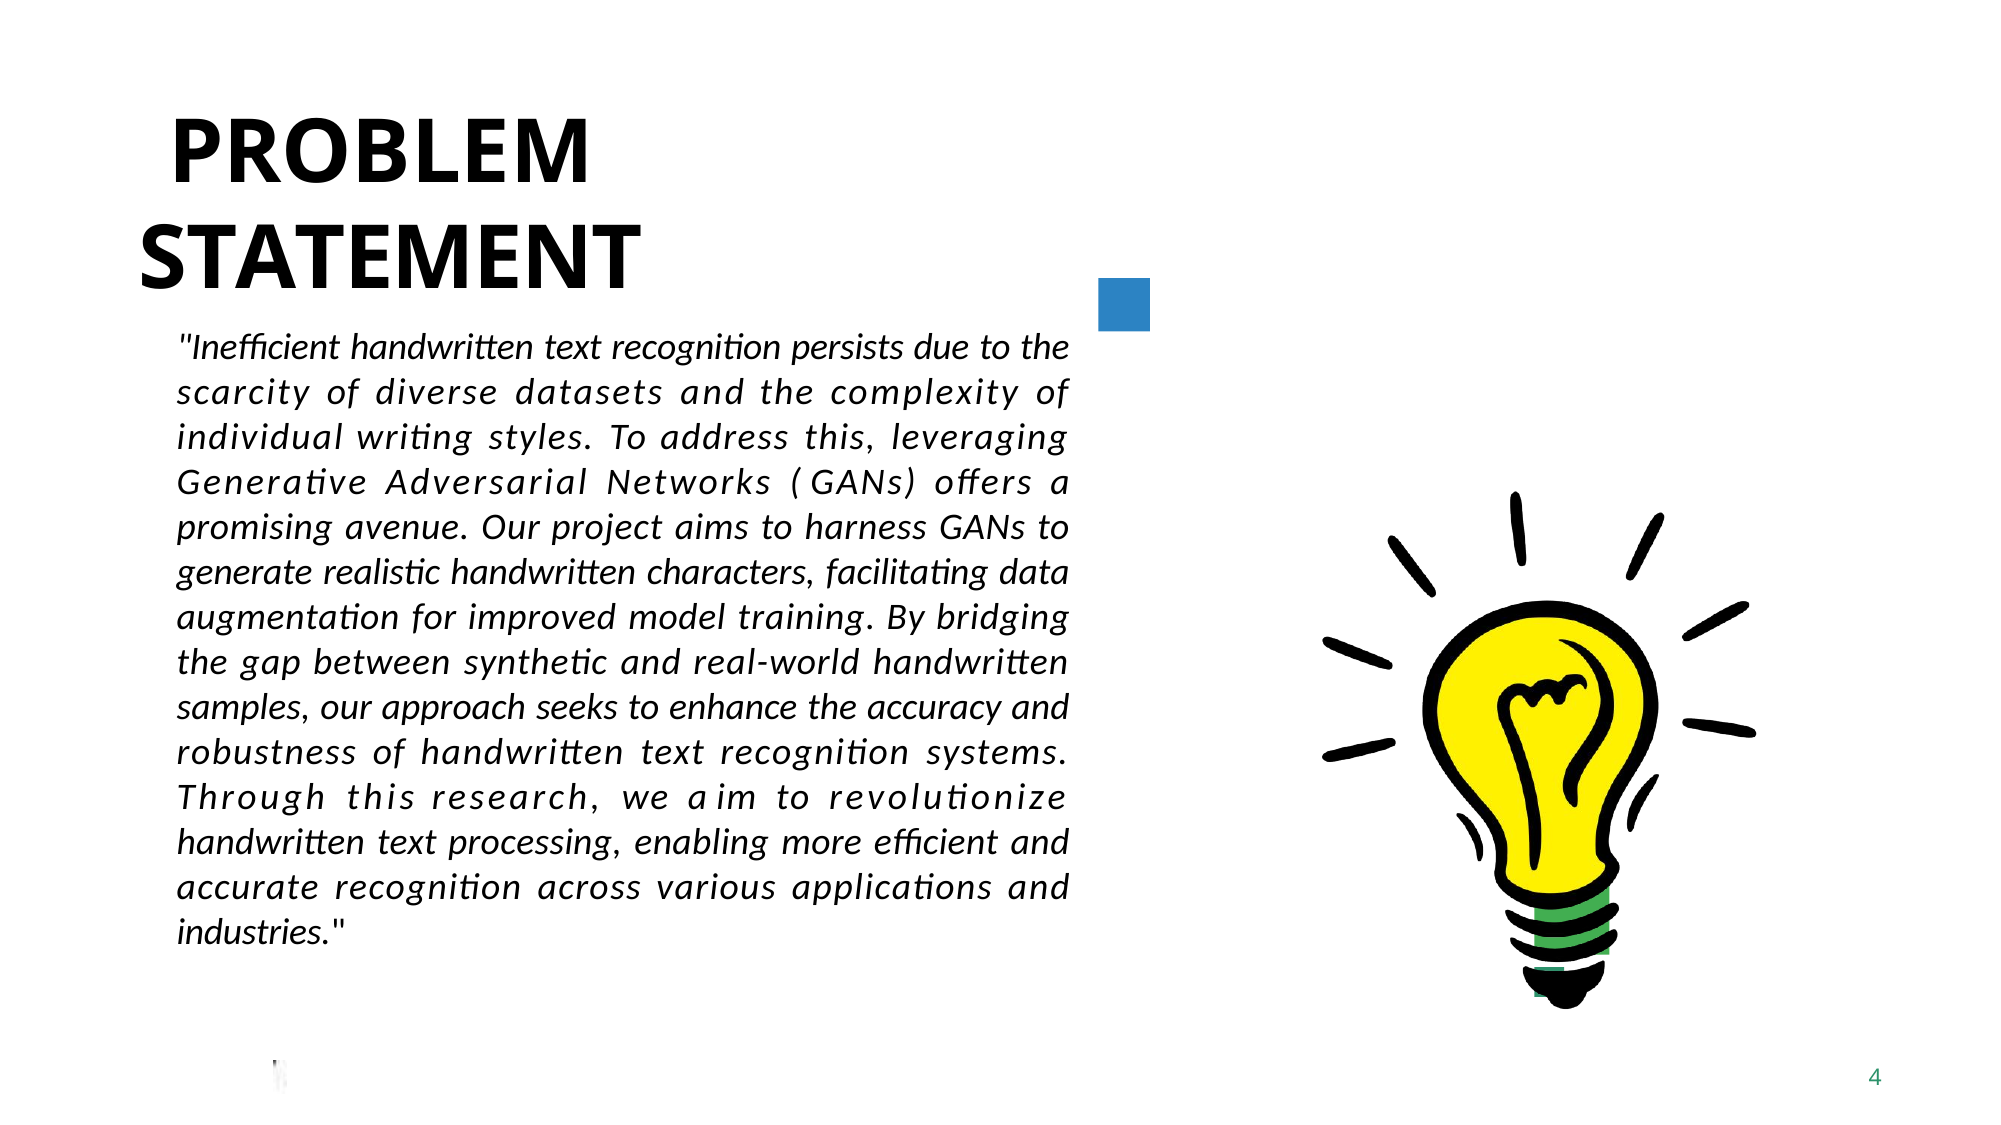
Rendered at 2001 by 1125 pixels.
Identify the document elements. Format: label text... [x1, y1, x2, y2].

slide_number 4 [1849, 1061, 1890, 1093]
text_box [1098, 278, 1150, 332]
title PROBLEM STATEMENT [136, 91, 1061, 202]
picture [273, 1060, 287, 1094]
picture [1311, 481, 1765, 1016]
text_box "Inefficient handwritten text recognition persists due to the scarcity of diverse datasets and the complexity of individual writing styles. To address this, leveraging Generative Adversarial Networks ( GANs) offers a promising avenue. Our project aims to harness GANs to generate realistic handwritten characters, facilitating data augmentation for improved model training. By bridging the gap between synthetic and real-world handwritten samples, our approach seeks to enhance the accuracy and robustness of handwritten text recognition systems. Through this research, we a im to revolutionize handwritten text processing, enabling more efficient and accurate recognition across various applications and industries." [174, 320, 1075, 955]
